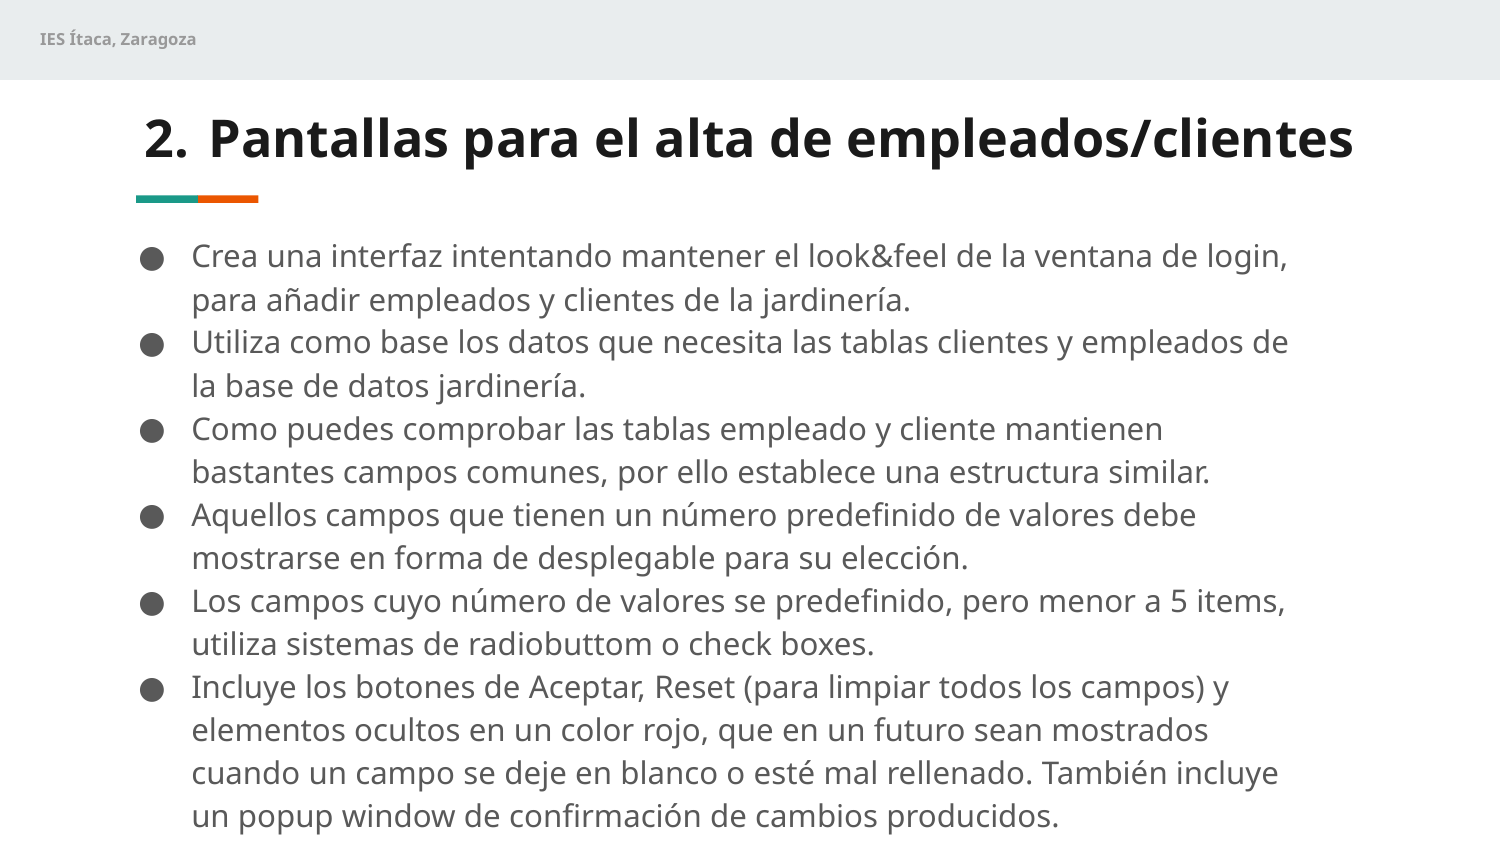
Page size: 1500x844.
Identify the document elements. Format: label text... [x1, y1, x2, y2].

list Crea una interfaz intentando mantener el look&feel de la ventana de login, para añadir empleados y clientes de la jardinería. Utiliza como base los datos que necesita las tablas clientes y empleados de la base de datos jardinería. Como puedes comprobar las tablas empleado y cliente mantienen bastantes campos comunes, por ello establece una estructura similar. Aquellos campos que tienen un número predefinido de valores debe mostrarse en forma de desplegable para su elección. Los campos cuyo número de valores se predefinido, pero menor a 5 items, utiliza sistemas de radiobuttom o check boxes. Incluye los botones de Aceptar, Reset (para limpiar todos los campos) y elementos ocultos en un color rojo, que en un futuro sean mostrados cuando un campo se deje en blanco o esté mal rellenado. También incluye un popup window de confirmación de cambios producidos. [101, 216, 1317, 761]
title Pantallas para el alta de empleados/clientes [118, 90, 1388, 189]
